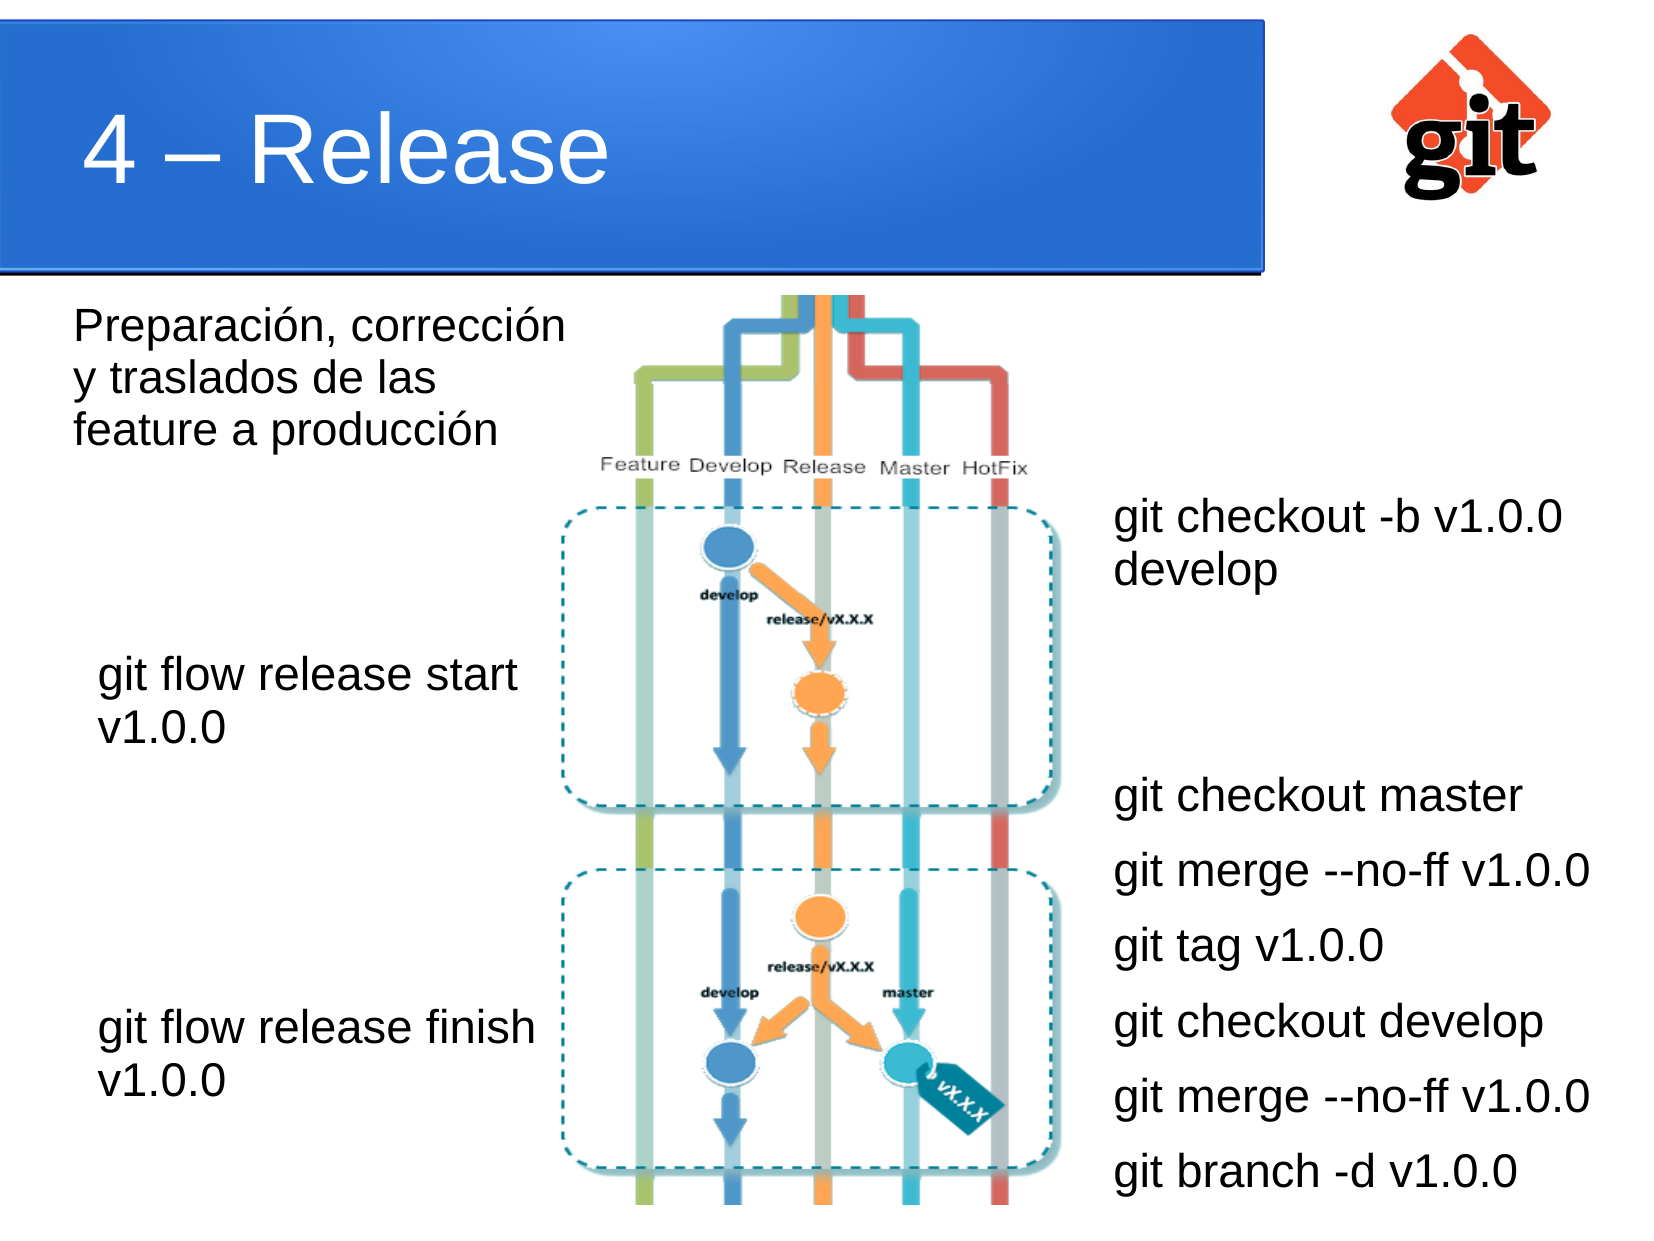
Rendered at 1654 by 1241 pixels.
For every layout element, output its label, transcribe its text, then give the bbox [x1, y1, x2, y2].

list git checkout -b v1.0.0 develop git checkout master git merge --no-ff v1.0.0 git tag v1.0.0 git checkout develop git merge --no-ff v1.0.0 git branch -d v1.0.0 [1062, 490, 1619, 1211]
picture [484, 295, 1127, 1205]
picture [1387, 34, 1554, 201]
title 4 – Release [82, 47, 1235, 252]
list git flow release start v1.0.0 git flow release finish v1.0.0 [47, 488, 603, 1111]
list Preparación, corrección y traslados de las feature a producción [23, 299, 579, 473]
